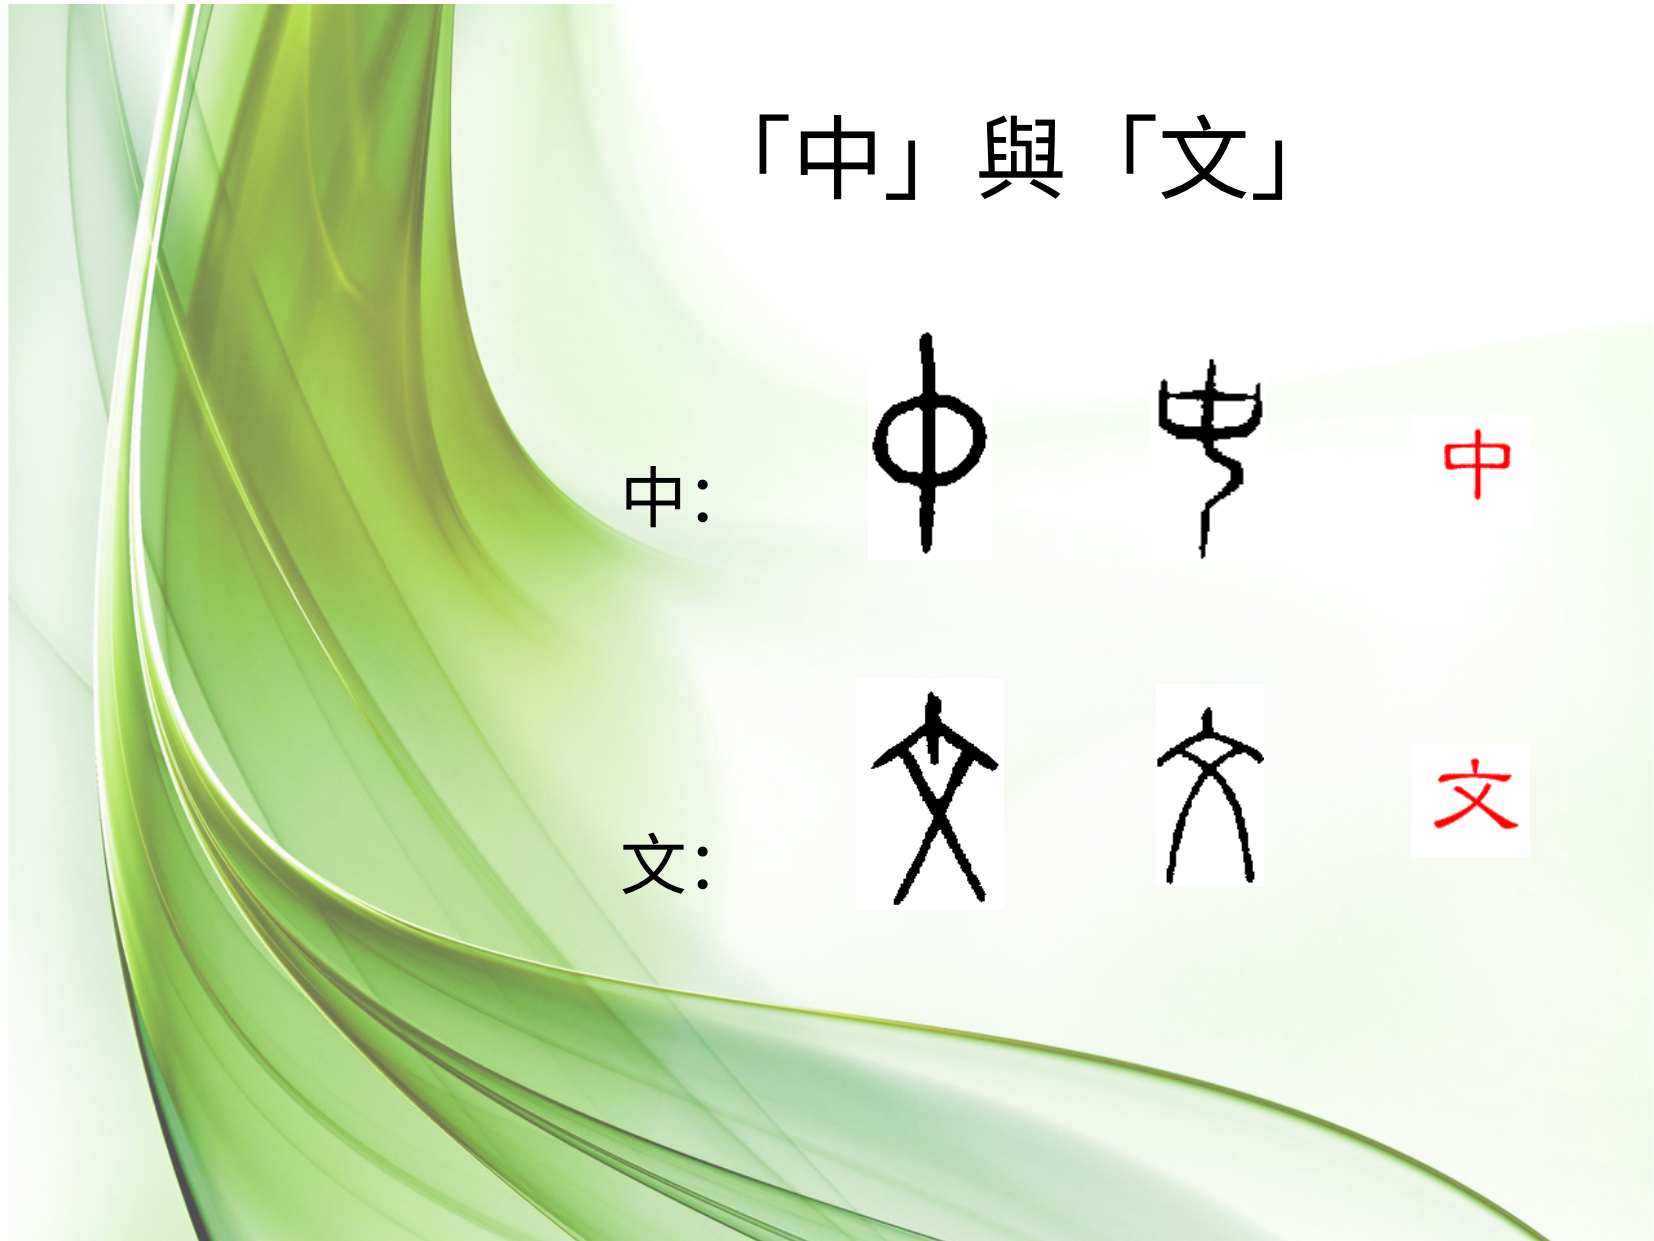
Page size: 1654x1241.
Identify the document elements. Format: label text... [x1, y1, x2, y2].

picture [856, 679, 1004, 910]
picture [1151, 347, 1267, 562]
picture [1156, 684, 1264, 886]
title 「中」與「文」 [472, 56, 1571, 250]
picture [1411, 415, 1530, 528]
picture [868, 295, 992, 560]
picture [1411, 744, 1530, 857]
list 中： 文： [620, 324, 1571, 1109]
